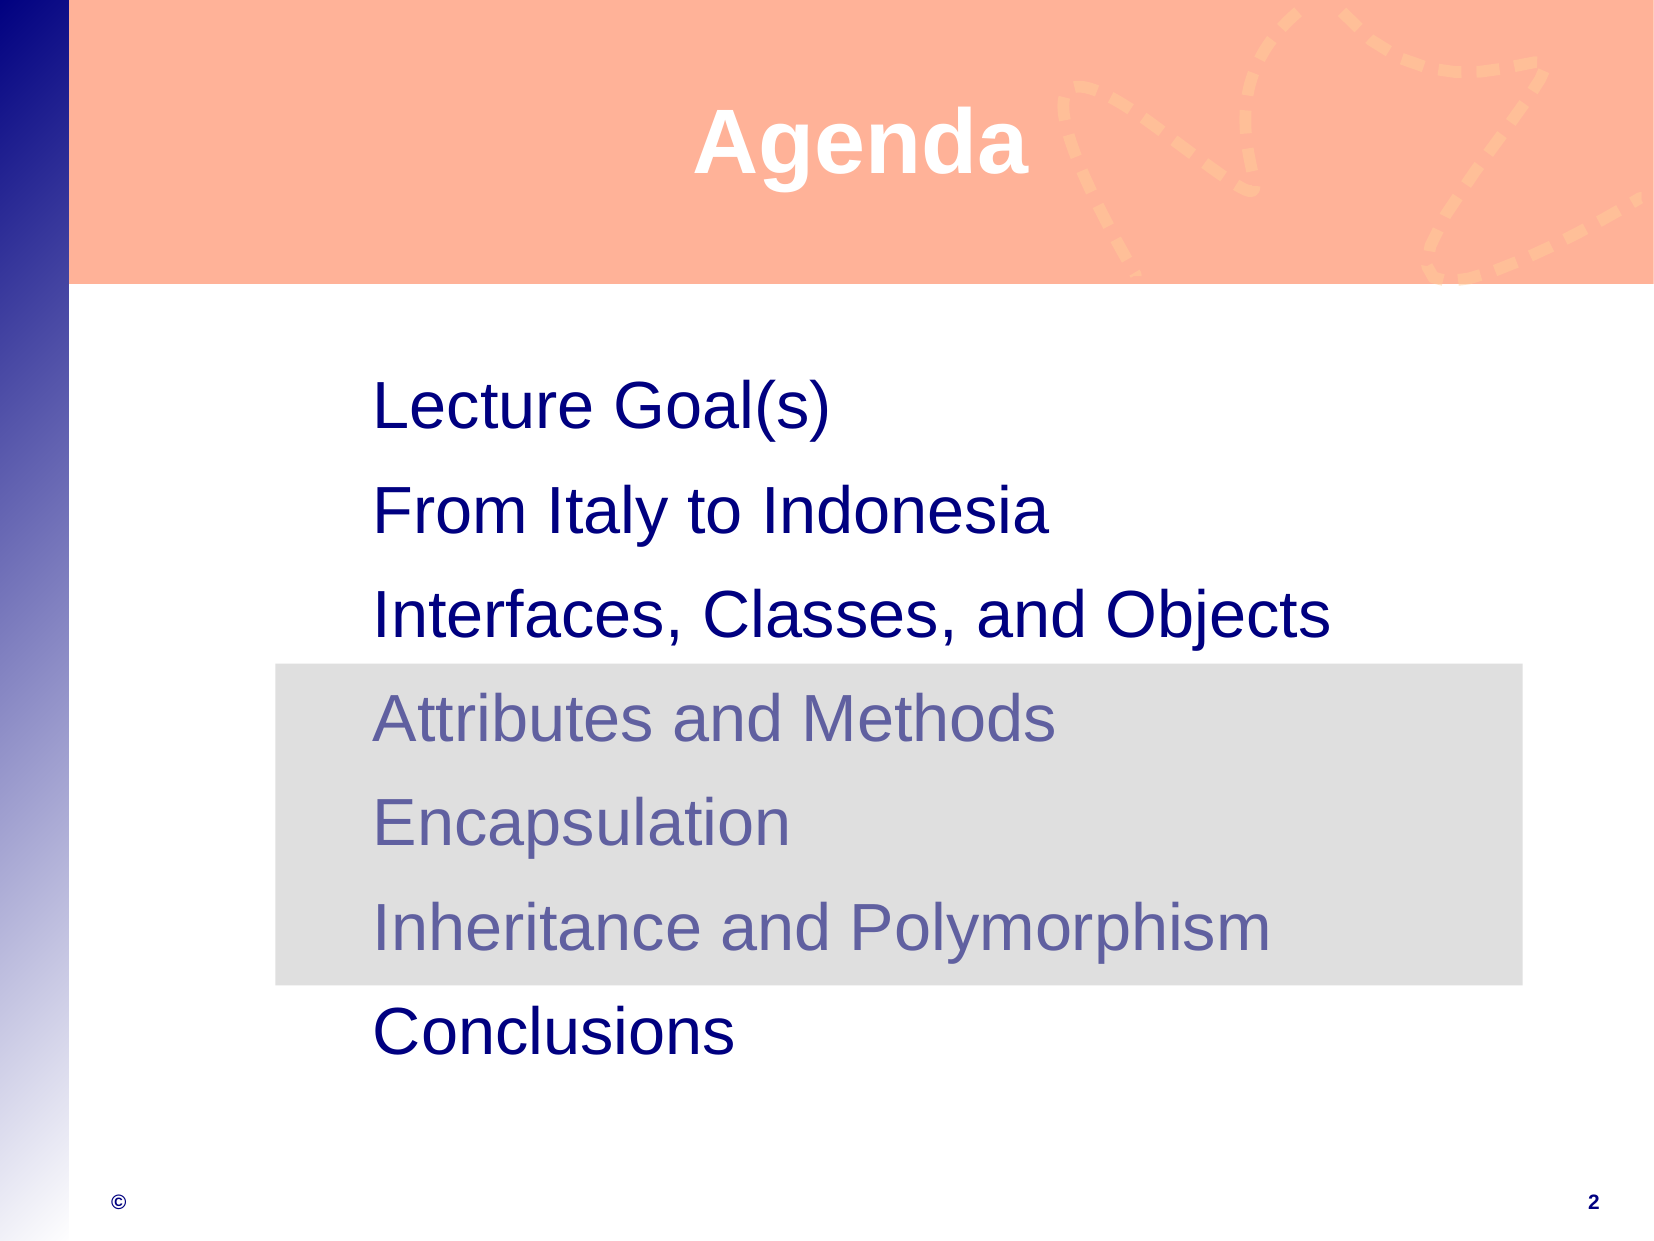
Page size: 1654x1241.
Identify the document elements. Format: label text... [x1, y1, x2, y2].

title Agenda [104, 37, 1617, 246]
list Lecture Goal(s) From Italy to Indonesia Interfaces, Classes, and Objects Attributes and Methods Encapsulation Inheritance and Polymorphism Conclusions [355, 986, 1423, 1069]
text_box [275, 663, 1523, 986]
list Lecture Goal(s) From Italy to Indonesia Interfaces, Classes, and Objects Attributes and Methods Encapsulation Inheritance and Polymorphism Conclusions [355, 368, 1423, 663]
